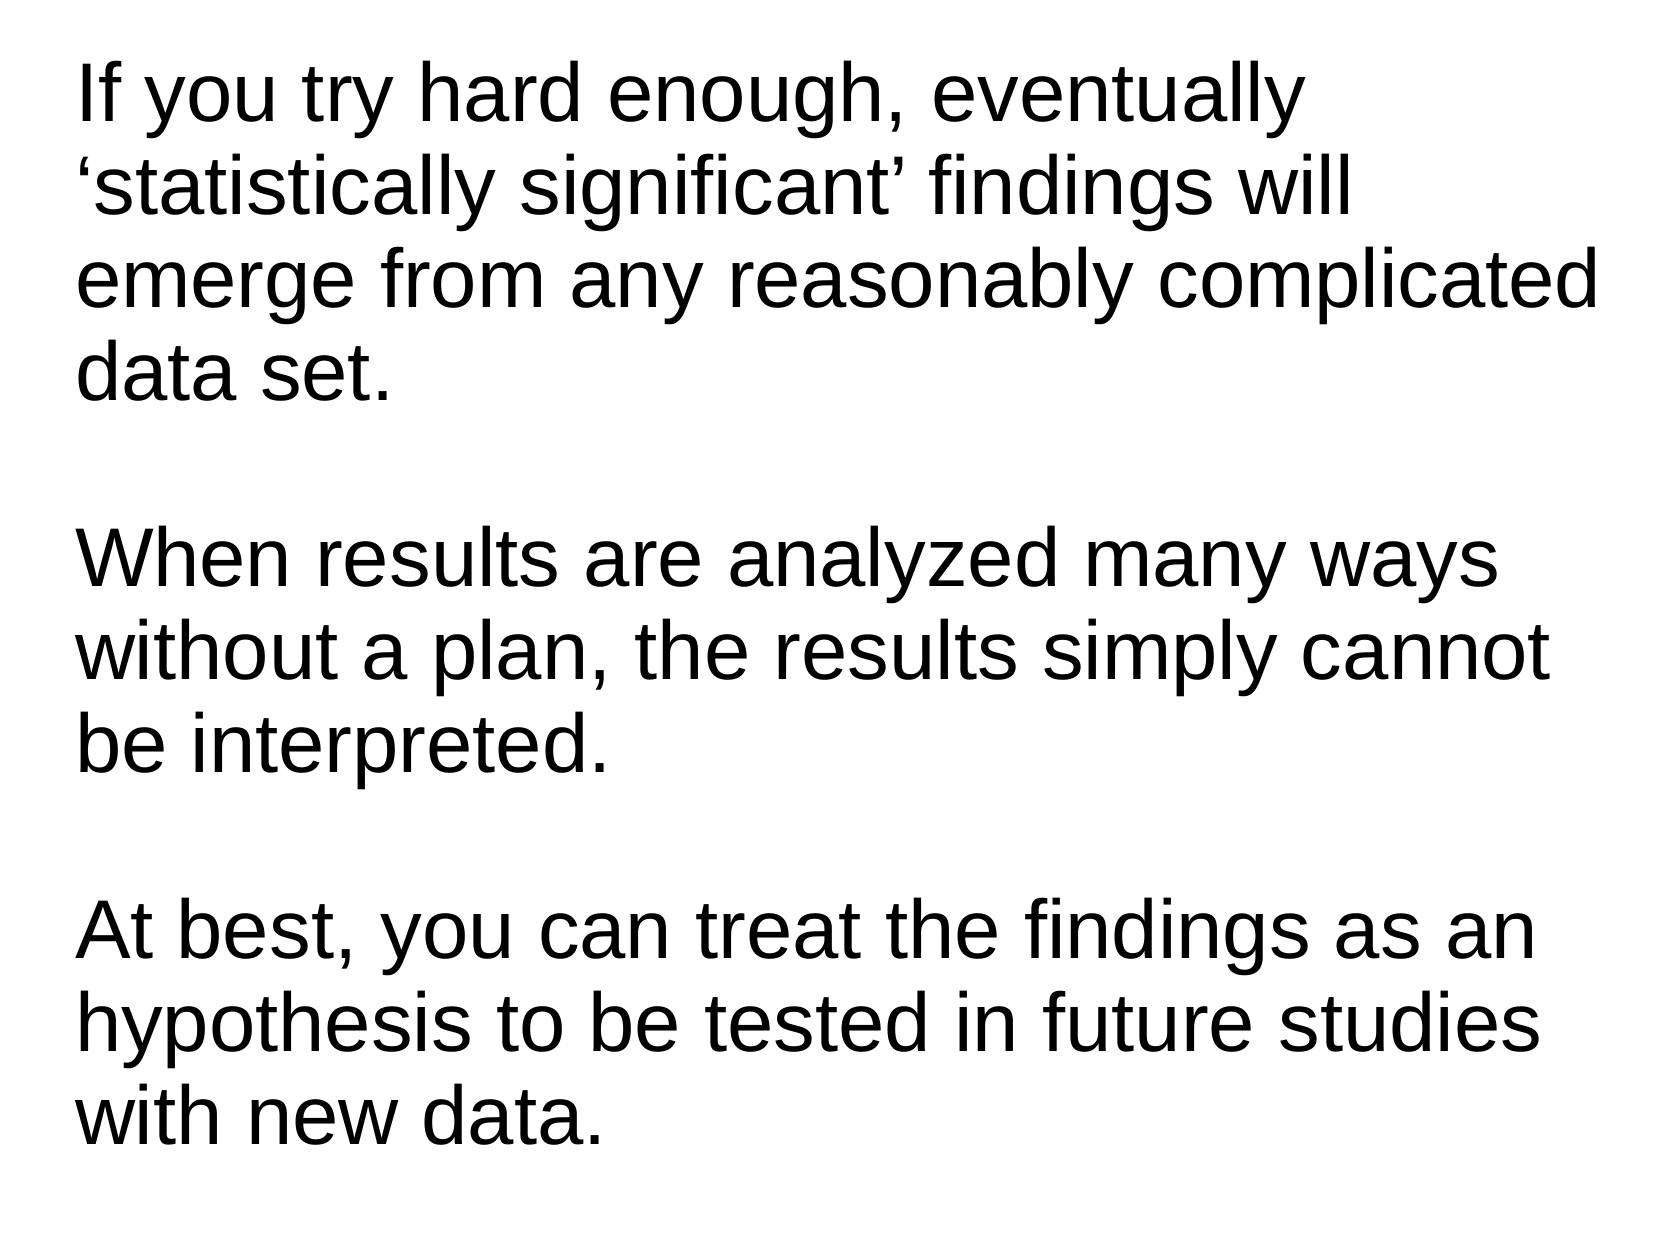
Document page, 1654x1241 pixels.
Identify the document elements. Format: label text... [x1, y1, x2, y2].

text_box [45, 49, 1636, 1025]
subtitle If you try hard enough, eventually ‘statistically significant’ findings will emerge from any reasonably complicated data set. When results are analyzed many ways without a plan, the results simply cannot be interpreted. At best, you can treat the findings as an hypothesis to be tested in future studies with new data. [75, 44, 1651, 1241]
